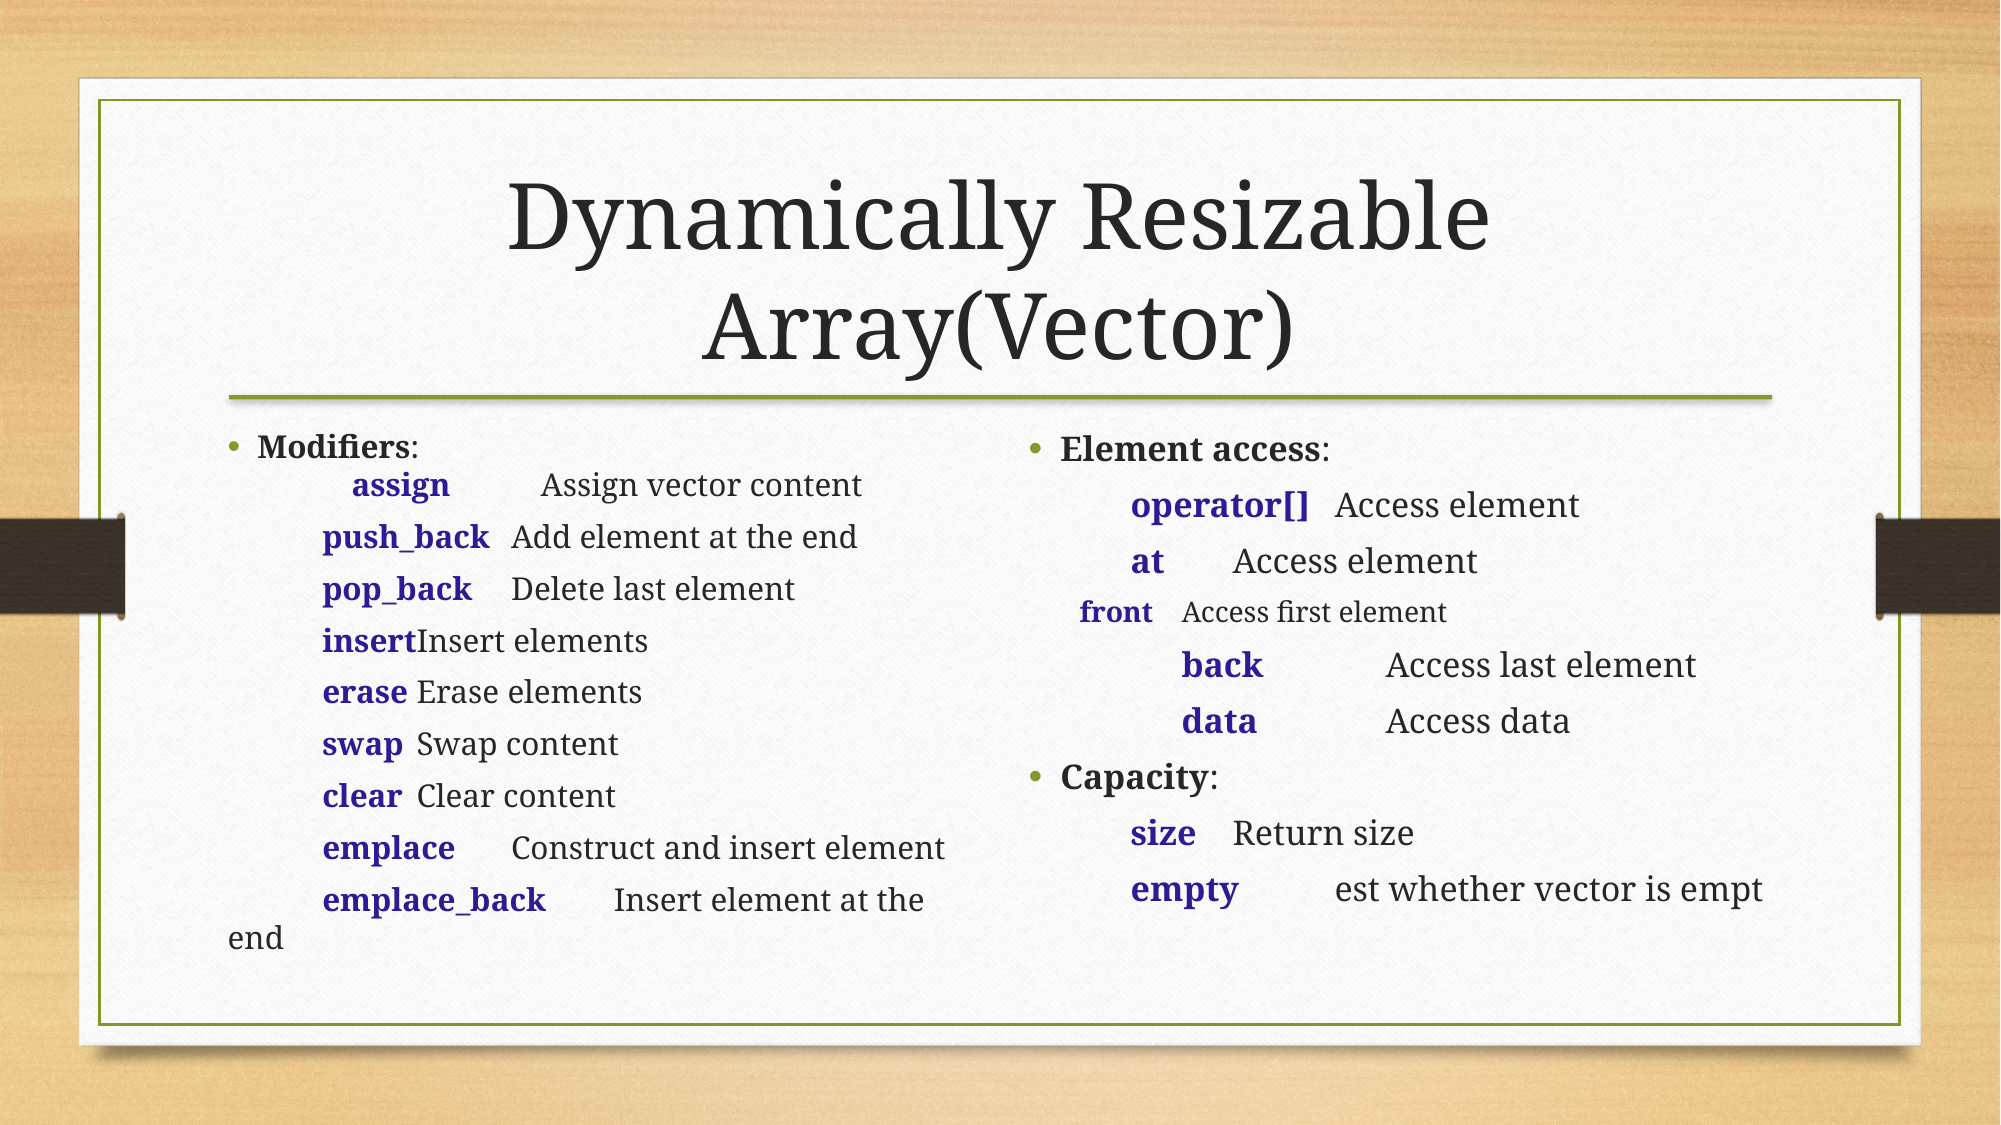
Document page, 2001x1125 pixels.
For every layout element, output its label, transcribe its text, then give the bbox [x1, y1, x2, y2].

text_box Element access: operator[] Access element at Access element front Access first element back Access last element data Access data Capacity: size Return size empty est whether vector is empt [1013, 420, 1788, 963]
text_box Dynamically Resizable Array(Vector) [212, 161, 1788, 375]
picture [0, 0, 2001, 1125]
text_box Modifiers: assign Assign vector content push_back Add element at the end pop_back Delete last element insert Insert elements erase Erase elements swap Swap content clear Clear content emplace Construct and insert element emplace_back Insert element at the end [212, 420, 987, 963]
